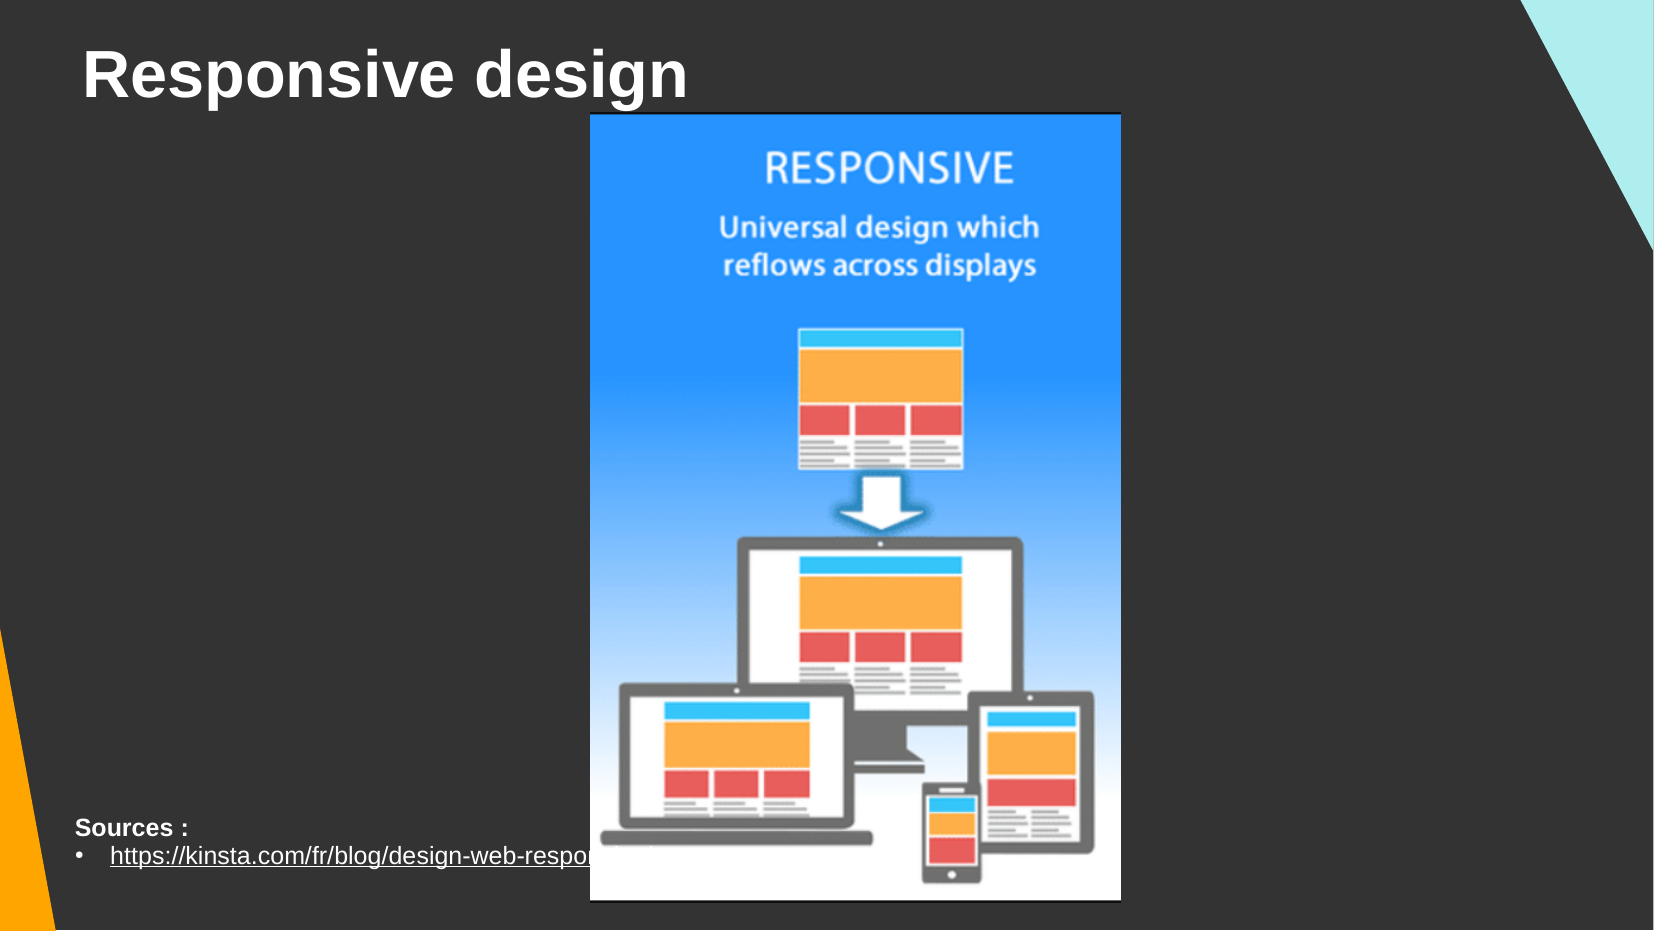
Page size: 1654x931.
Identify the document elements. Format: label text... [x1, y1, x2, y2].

text_box Sources : https://kinsta.com/fr/blog/design-web-responsive/ [60, 806, 1546, 931]
title Responsive design [82, 37, 1571, 114]
text_box [0, 628, 56, 931]
picture [590, 112, 1121, 806]
text_box [1520, 0, 1654, 253]
